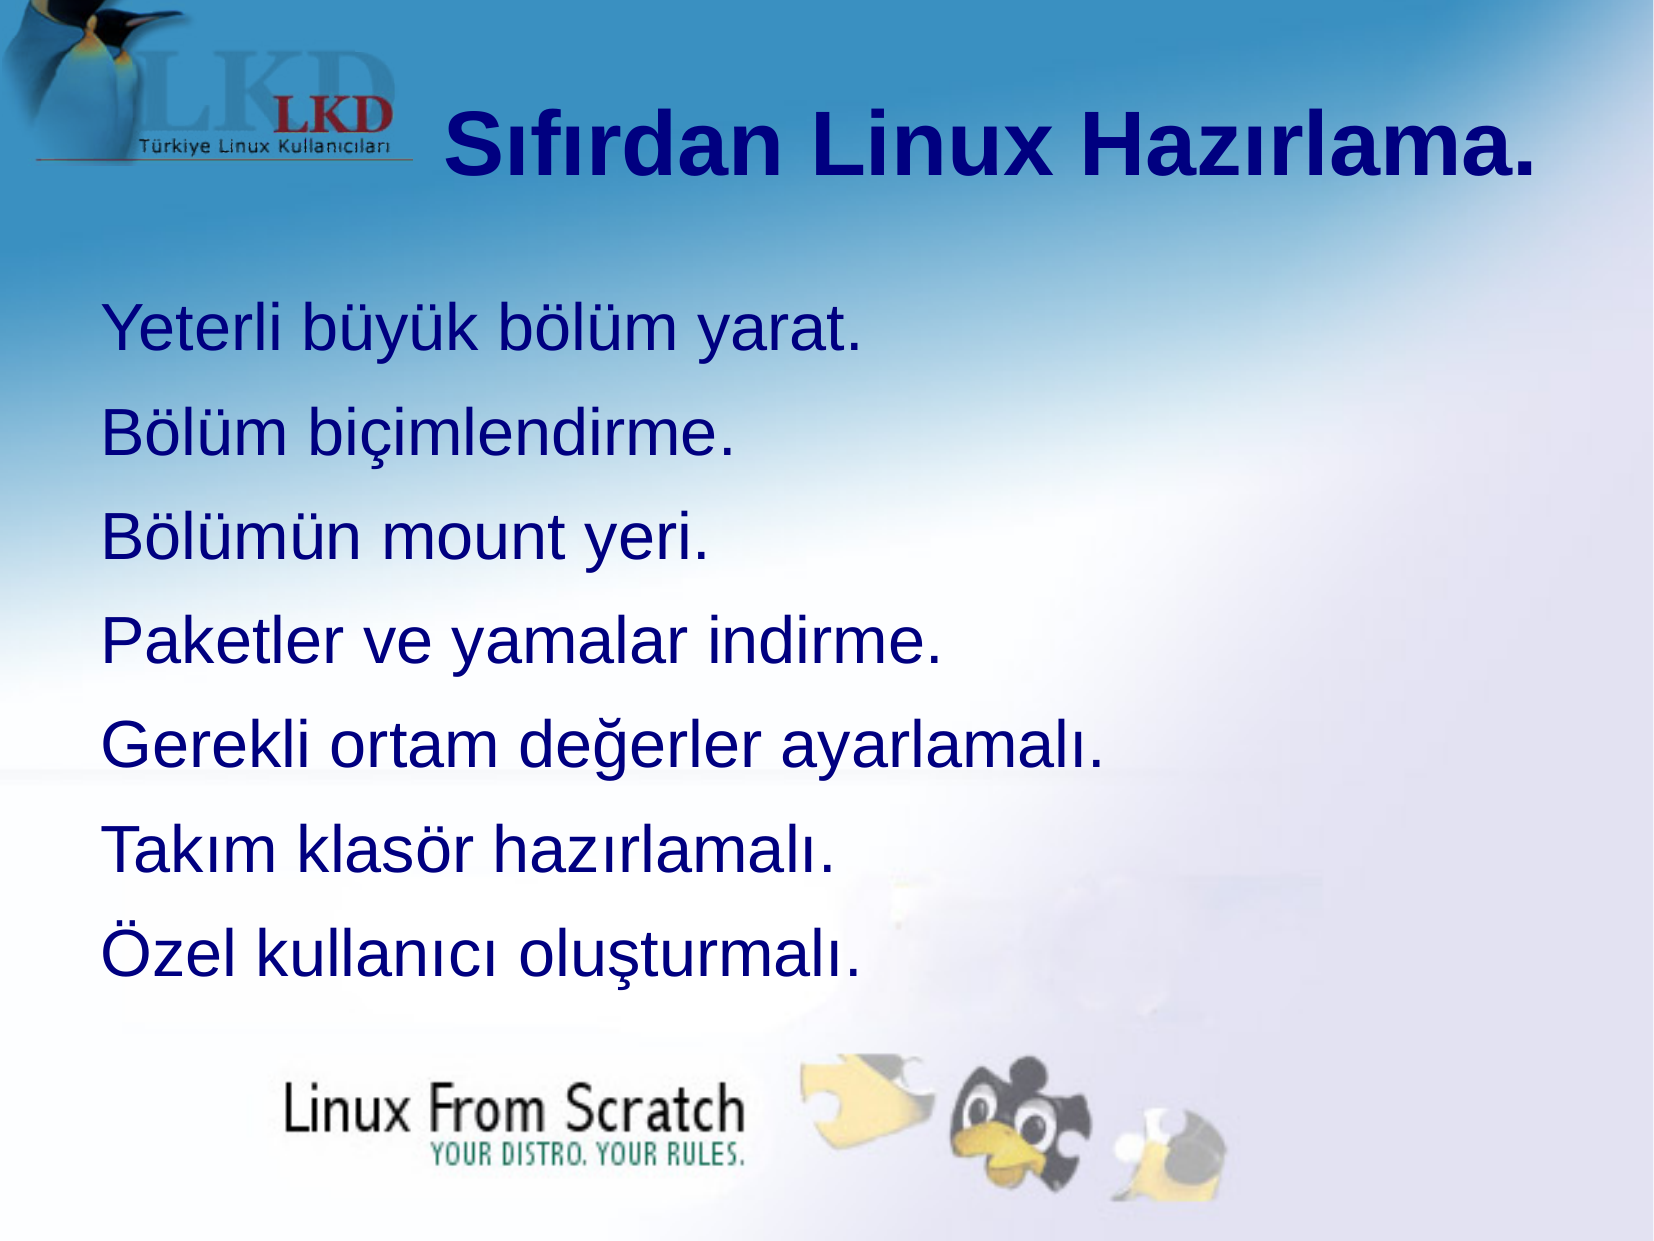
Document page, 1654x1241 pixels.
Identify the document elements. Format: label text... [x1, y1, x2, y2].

title Sıfırdan Linux Hazırlama. [412, 44, 1571, 244]
list Yeterli büyük bölüm yarat. Bölüm biçimlendirme. Bölümün mount yeri. Paketler ve yamalar indirme. Gerekli ortam değerler ayarlamalı. Takım klasör hazırlamalı. Özel kullanıcı oluşturmalı. [82, 290, 1571, 1094]
picture [0, 0, 1654, 1241]
